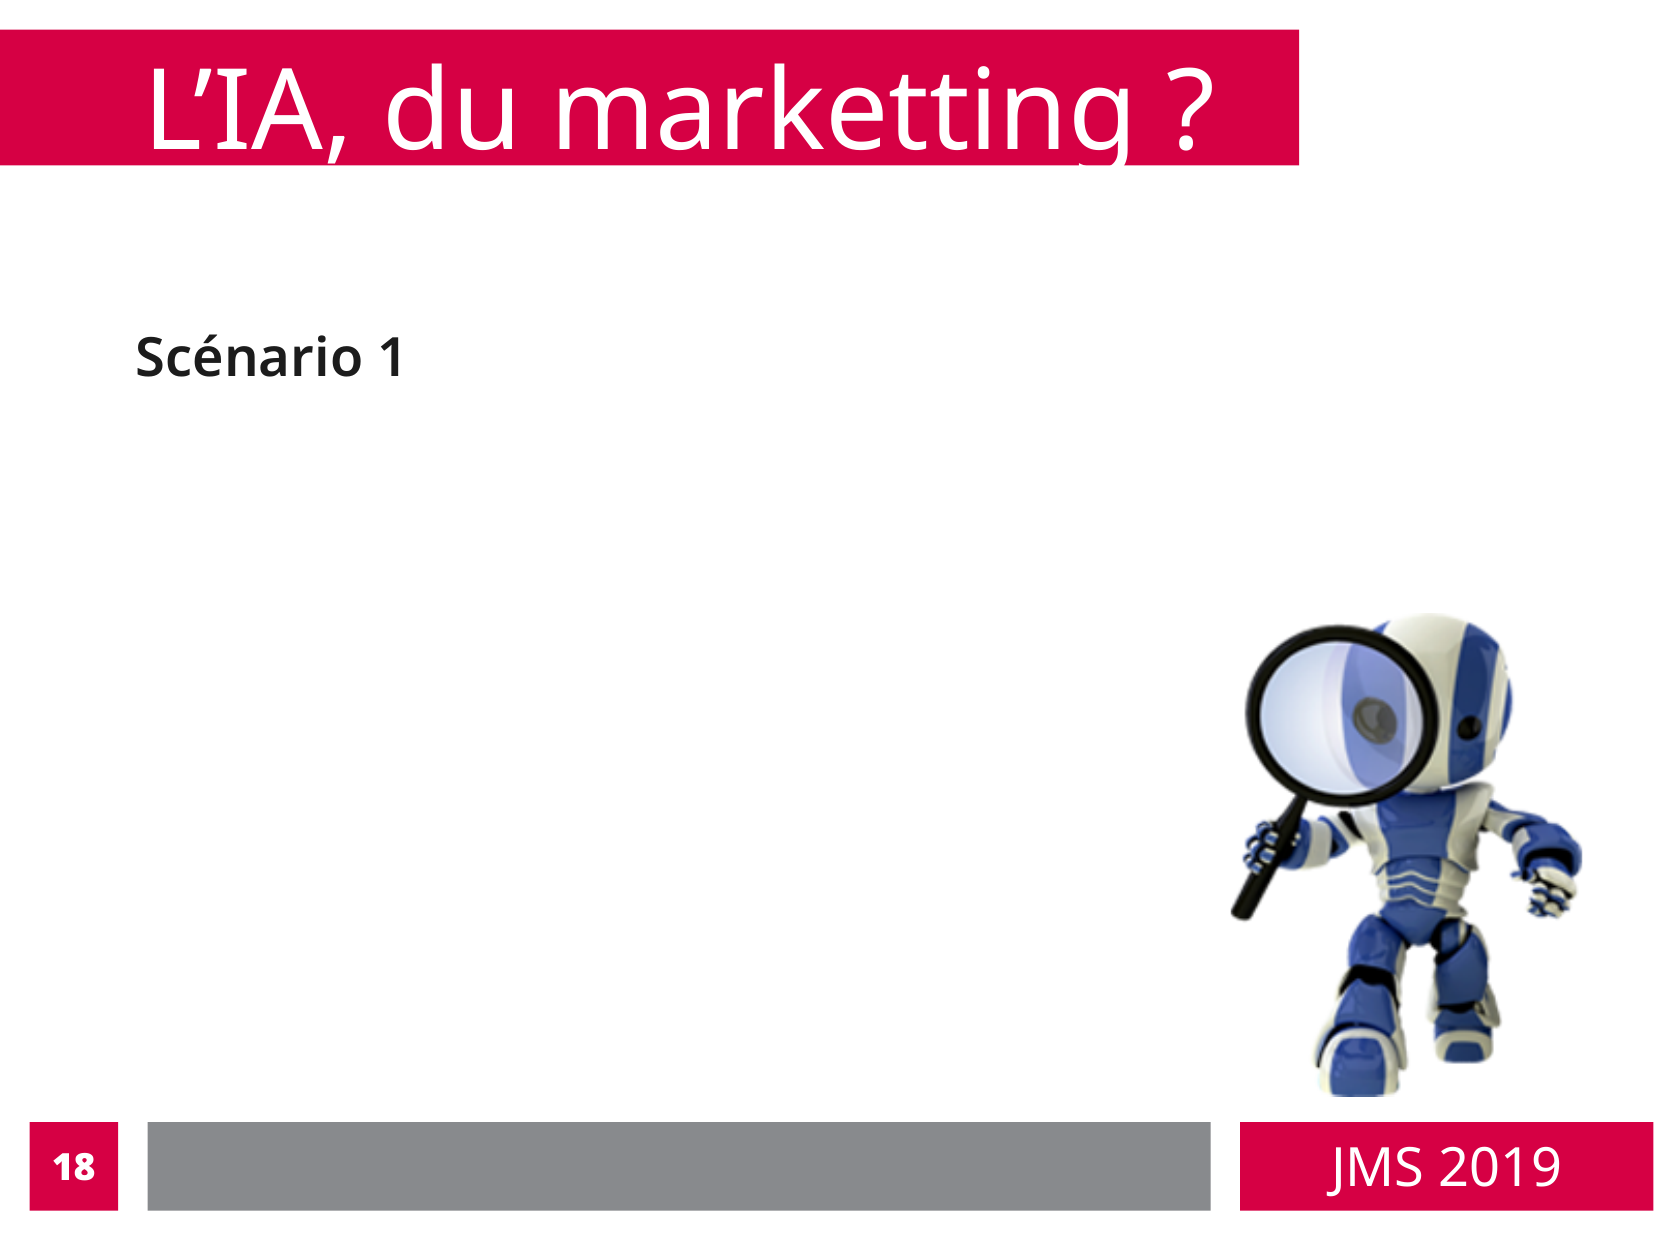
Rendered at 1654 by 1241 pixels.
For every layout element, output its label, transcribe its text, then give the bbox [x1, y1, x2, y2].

picture [1169, 613, 1645, 1097]
title L’IA, du marketting ? [0, 29, 1229, 178]
list Scénario 1 [100, 318, 1607, 1087]
